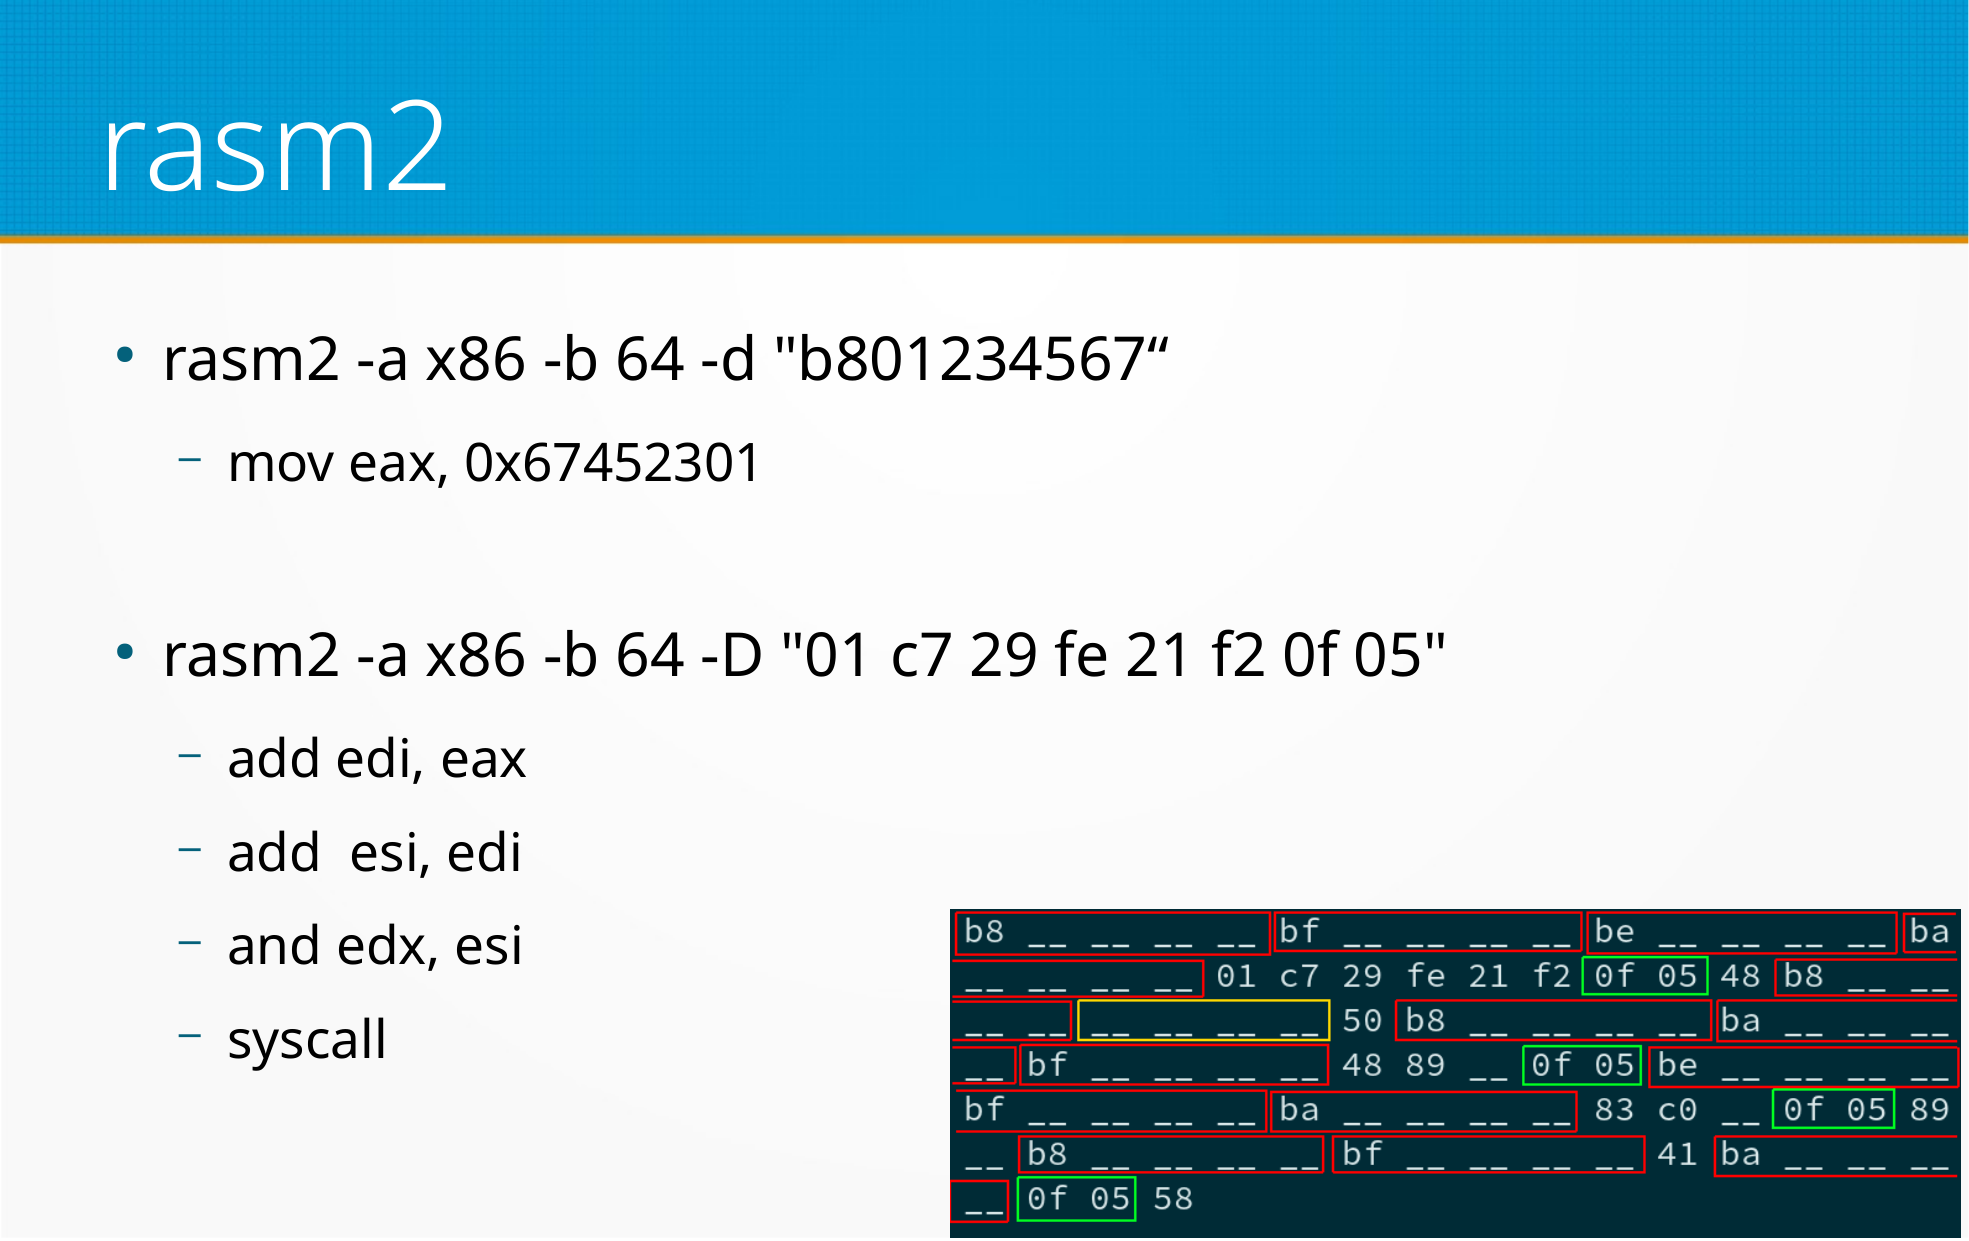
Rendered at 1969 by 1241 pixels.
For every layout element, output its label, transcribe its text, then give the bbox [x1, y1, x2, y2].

picture [0, 233, 1969, 1241]
title rasm2 [98, 19, 1870, 227]
list rasm2 -a x86 -b 64 -d "b801234567“ mov eax, 0x67452301 rasm2 -a x86 -b 64 -D "01 c7 29 fe 21 f2 0f 05" add edi, eax add esi, edi and edx, esi syscall [98, 315, 1861, 1081]
